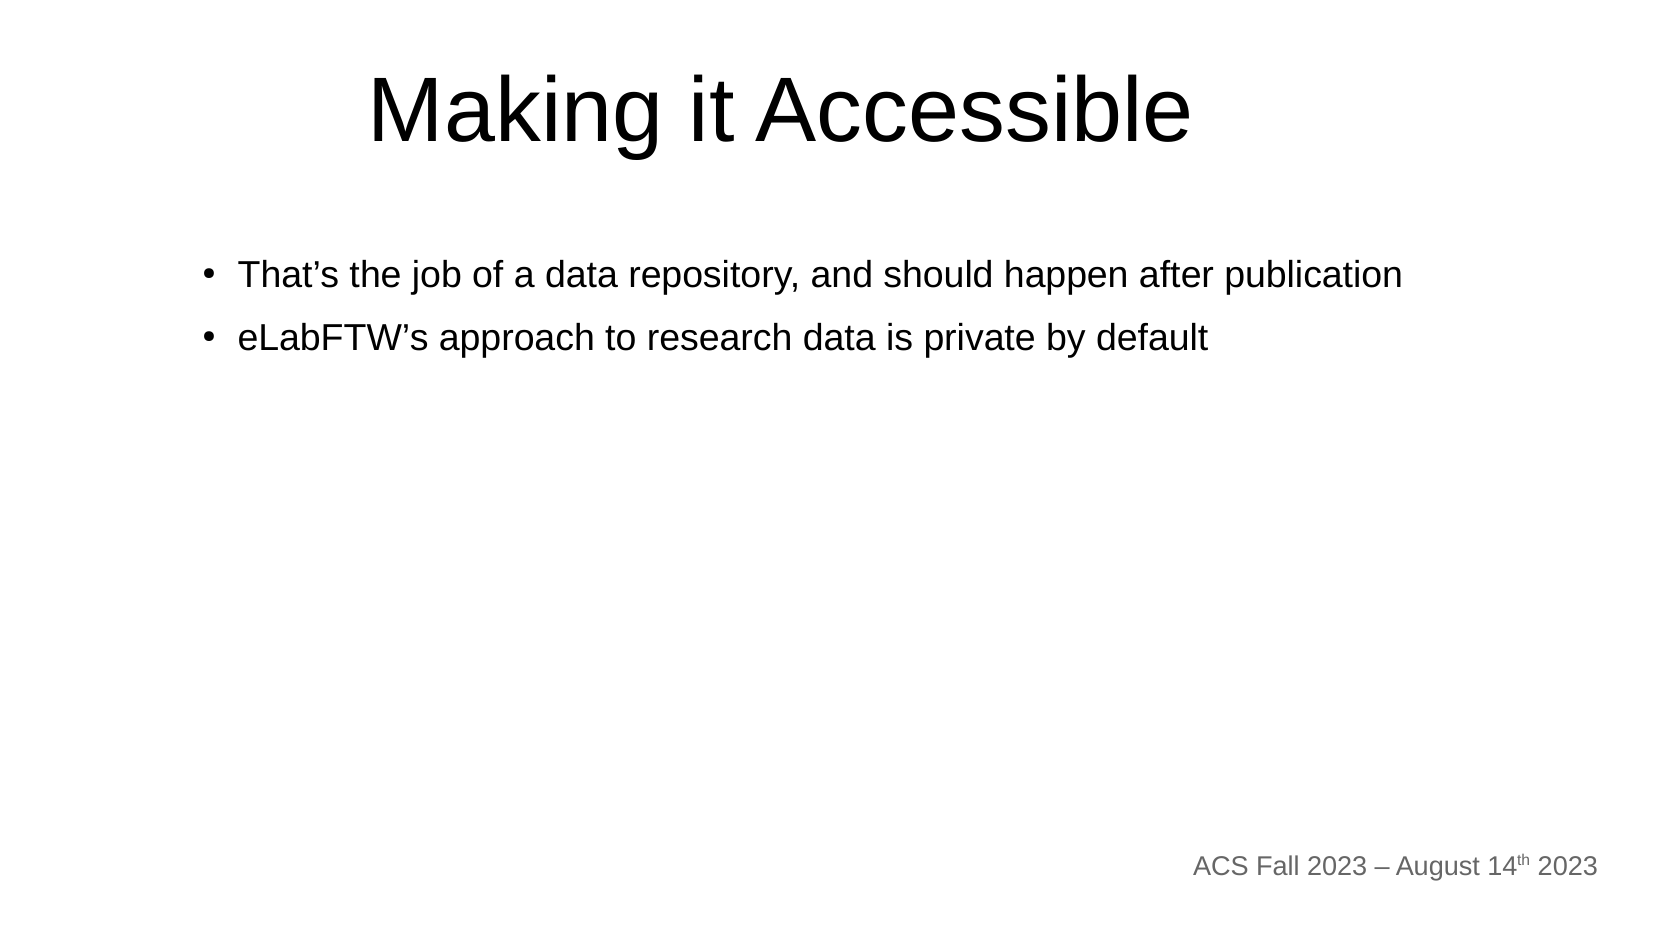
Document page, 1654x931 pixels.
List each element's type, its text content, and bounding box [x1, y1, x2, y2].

text_box That’s the job of a data repository, and should happen after publication eLabFTW’s approach to research data is private by default [187, 225, 1426, 601]
title Making it Accessible [37, 32, 1526, 188]
text_box ACS Fall 2023 – August 14th 2023 [1162, 843, 1613, 901]
